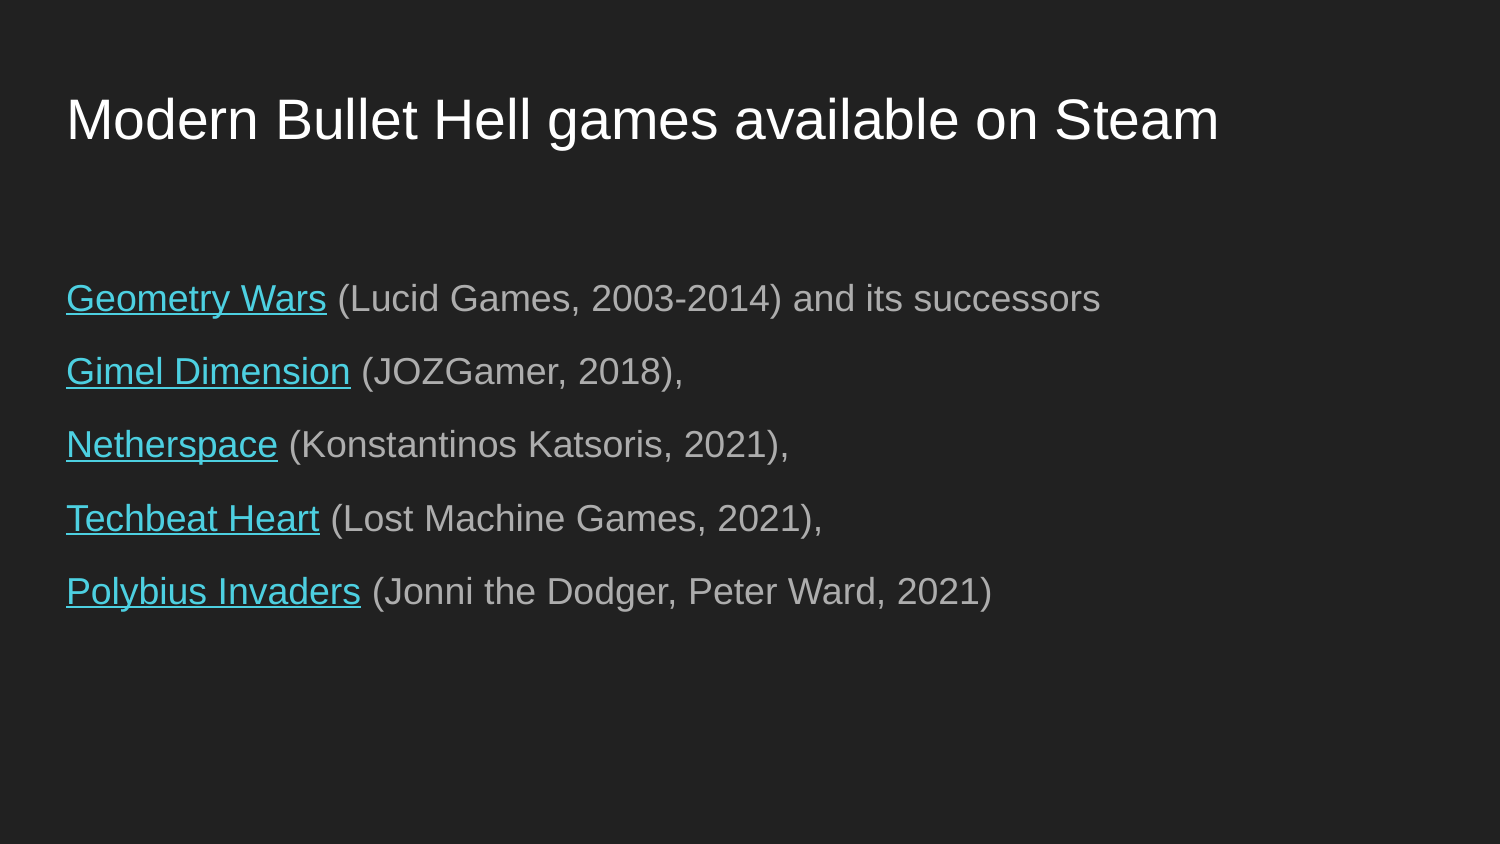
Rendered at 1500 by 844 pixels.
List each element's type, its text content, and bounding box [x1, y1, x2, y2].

title Modern Bullet Hell games available on Steam [51, 72, 1449, 167]
list Geometry Wars (Lucid Games, 2003-2014) and its successors Gimel Dimension (JOZGamer, 2018), Netherspace (Konstantinos Katsoris, 2021), Techbeat Heart (Lost Machine Games, 2021), Polybius Invaders (Jonni the Dodger, Peter Ward, 2021) [51, 189, 1449, 750]
